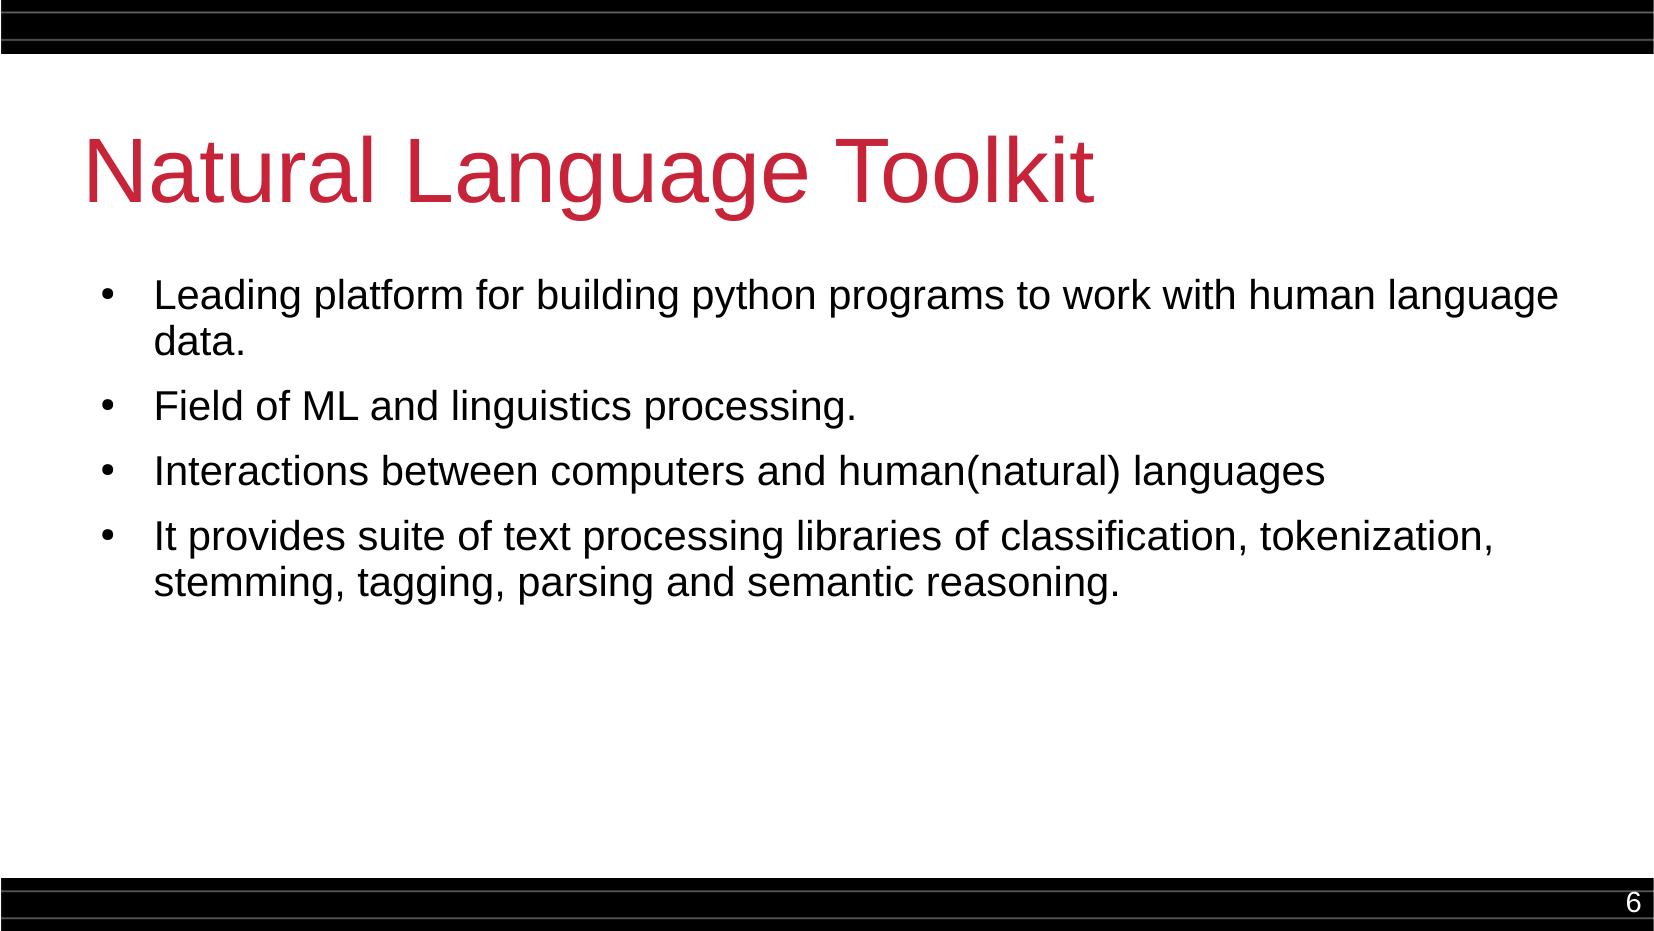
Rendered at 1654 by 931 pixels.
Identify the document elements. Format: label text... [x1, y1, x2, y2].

picture [1, 878, 1654, 931]
picture [1, 0, 1654, 54]
list Leading platform for building python programs to work with human language data. Field of ML and linguistics processing. Interactions between computers and human(natural) languages It provides suite of text processing libraries of classification, tokenization, stemming, tagging, parsing and semantic reasoning. [82, 271, 1571, 758]
title Natural Language Toolkit [82, 92, 1571, 249]
